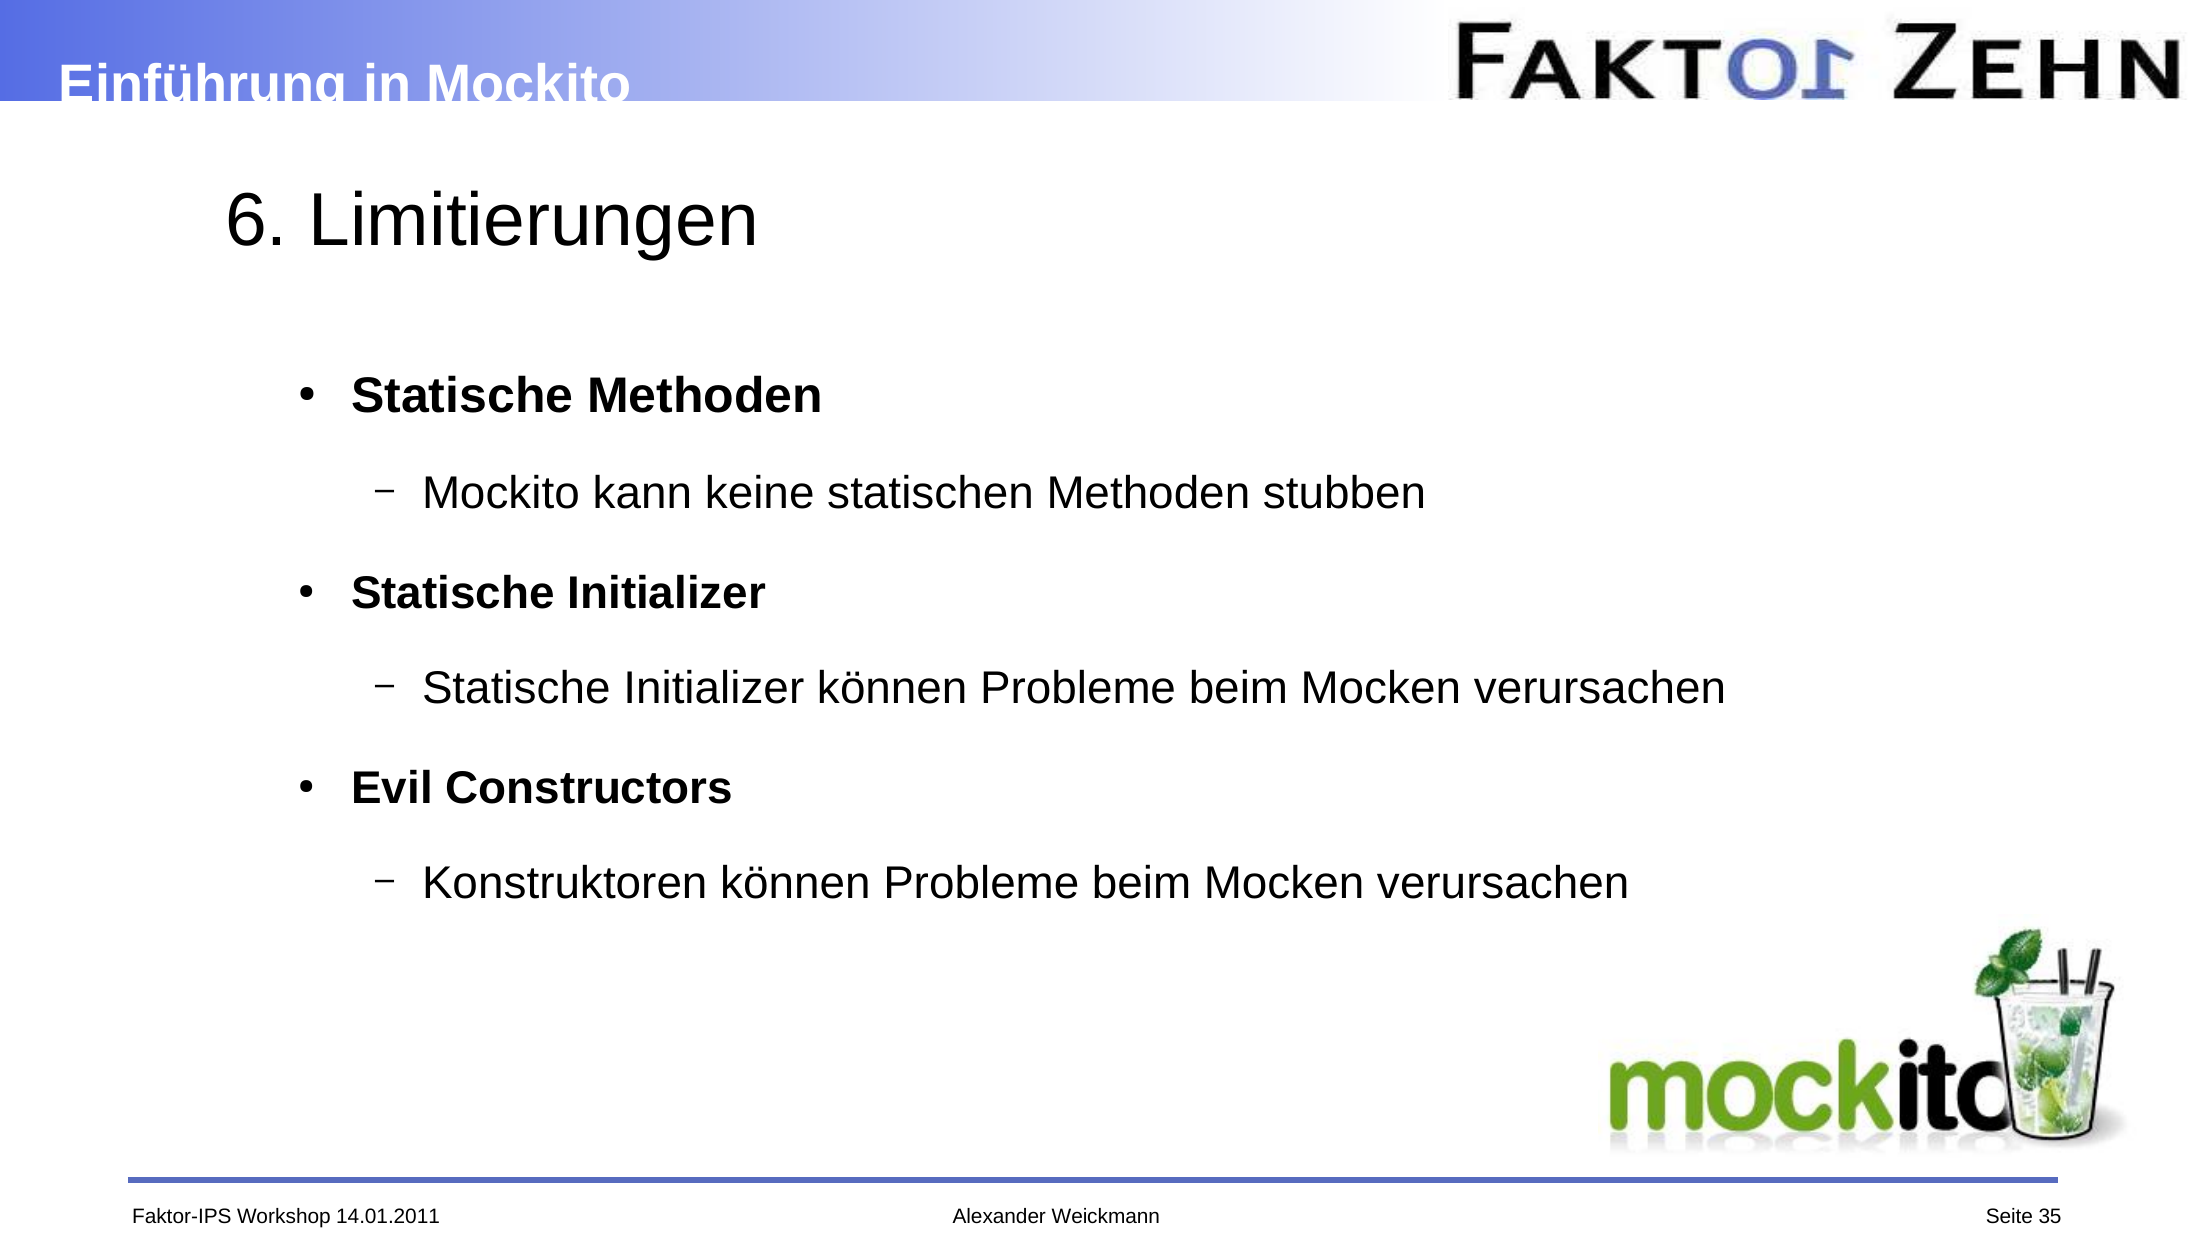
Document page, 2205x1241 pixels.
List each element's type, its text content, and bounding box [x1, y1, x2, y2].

picture [1448, 7, 2191, 100]
title 6. Limitierungen [225, 142, 1981, 296]
picture [1598, 914, 2141, 1167]
list Statische Methoden Mockito kann keine statischen Methoden stubben Statische Initializer Statische Initializer können Probleme beim Mocken verursachen Evil Constructors Konstruktoren können Probleme beim Mocken verursachen [280, 339, 2036, 1108]
